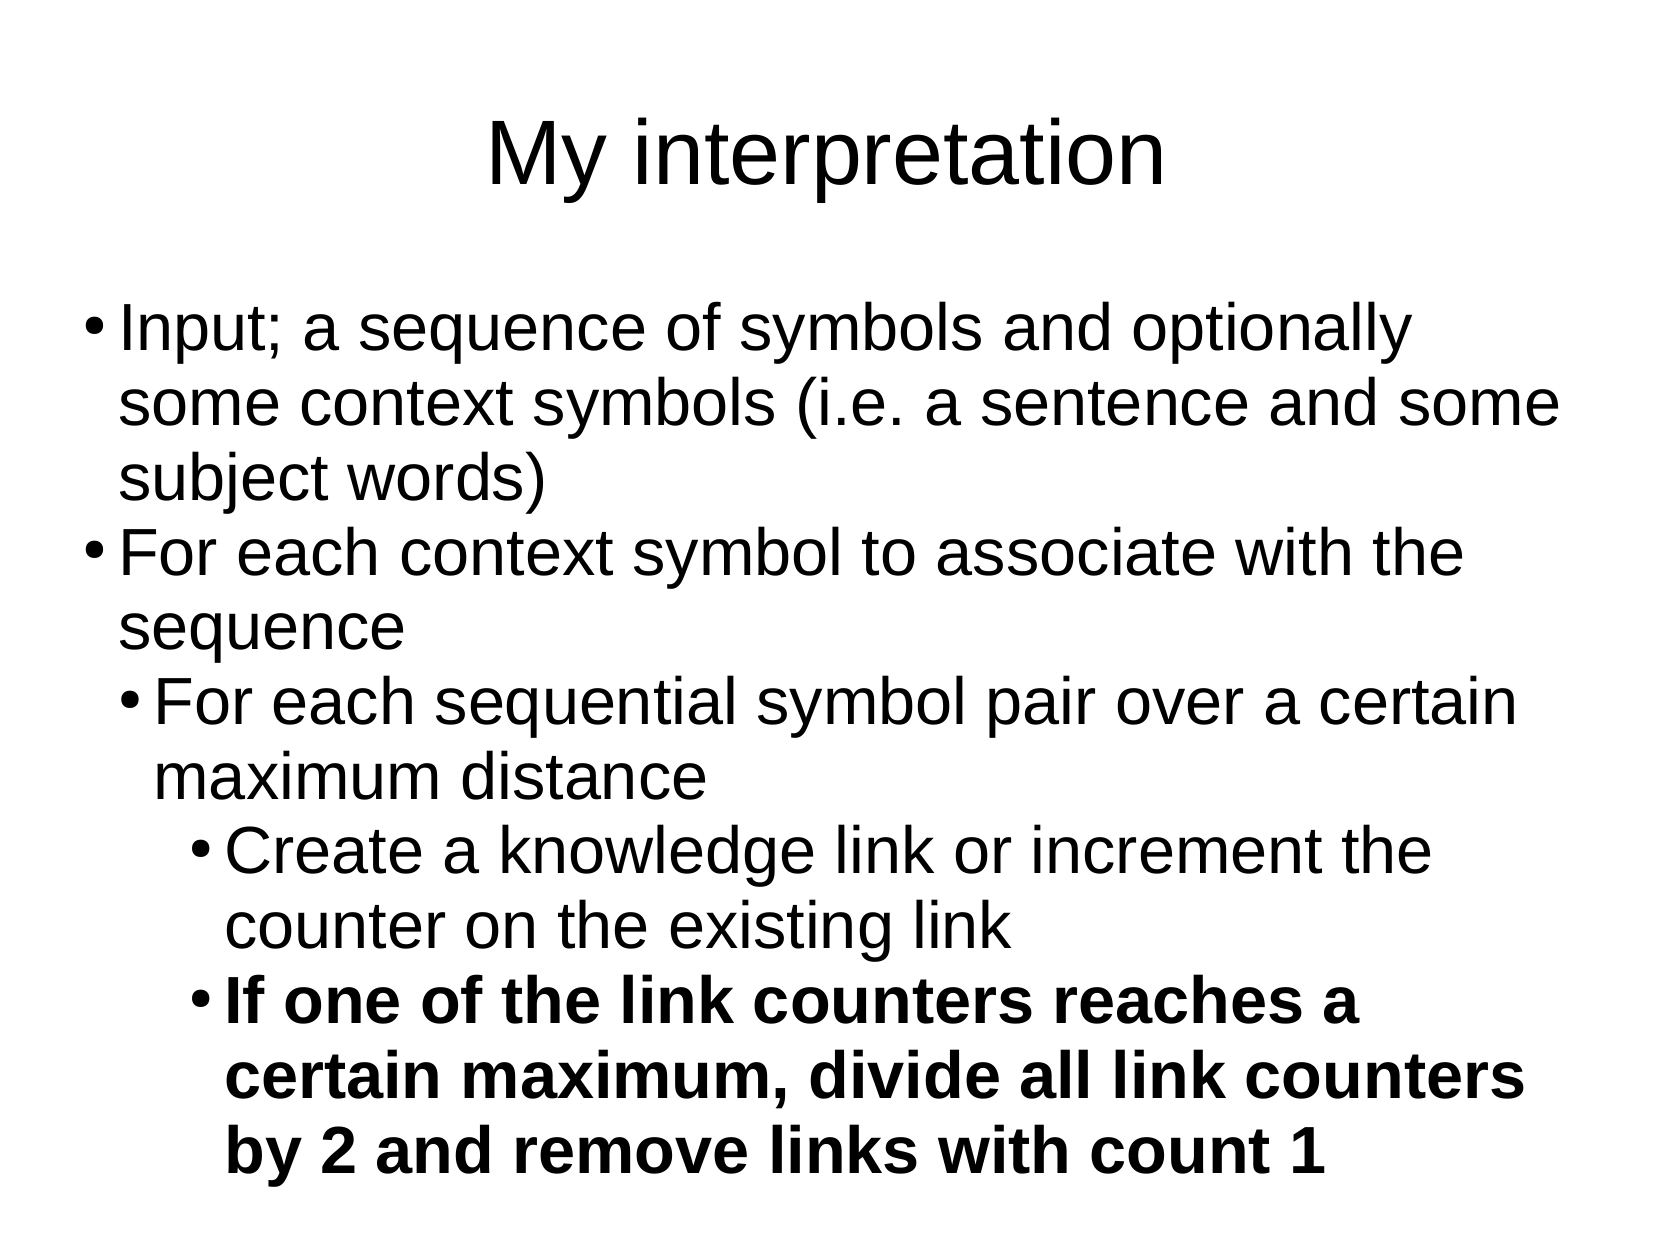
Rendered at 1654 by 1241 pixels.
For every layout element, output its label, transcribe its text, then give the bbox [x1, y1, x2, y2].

title My interpretation [82, 49, 1571, 257]
subtitle Input; a sequence of symbols and optionally some context symbols (i.e. a sentence and some subject words) For each context symbol to associate with the sequence For each sequential symbol pair over a certain maximum distance Create a knowledge link or increment the counter on the existing link If one of the link counters reaches a certain maximum, divide all link counters by 2 and remove links with count 1 [82, 290, 1571, 1188]
